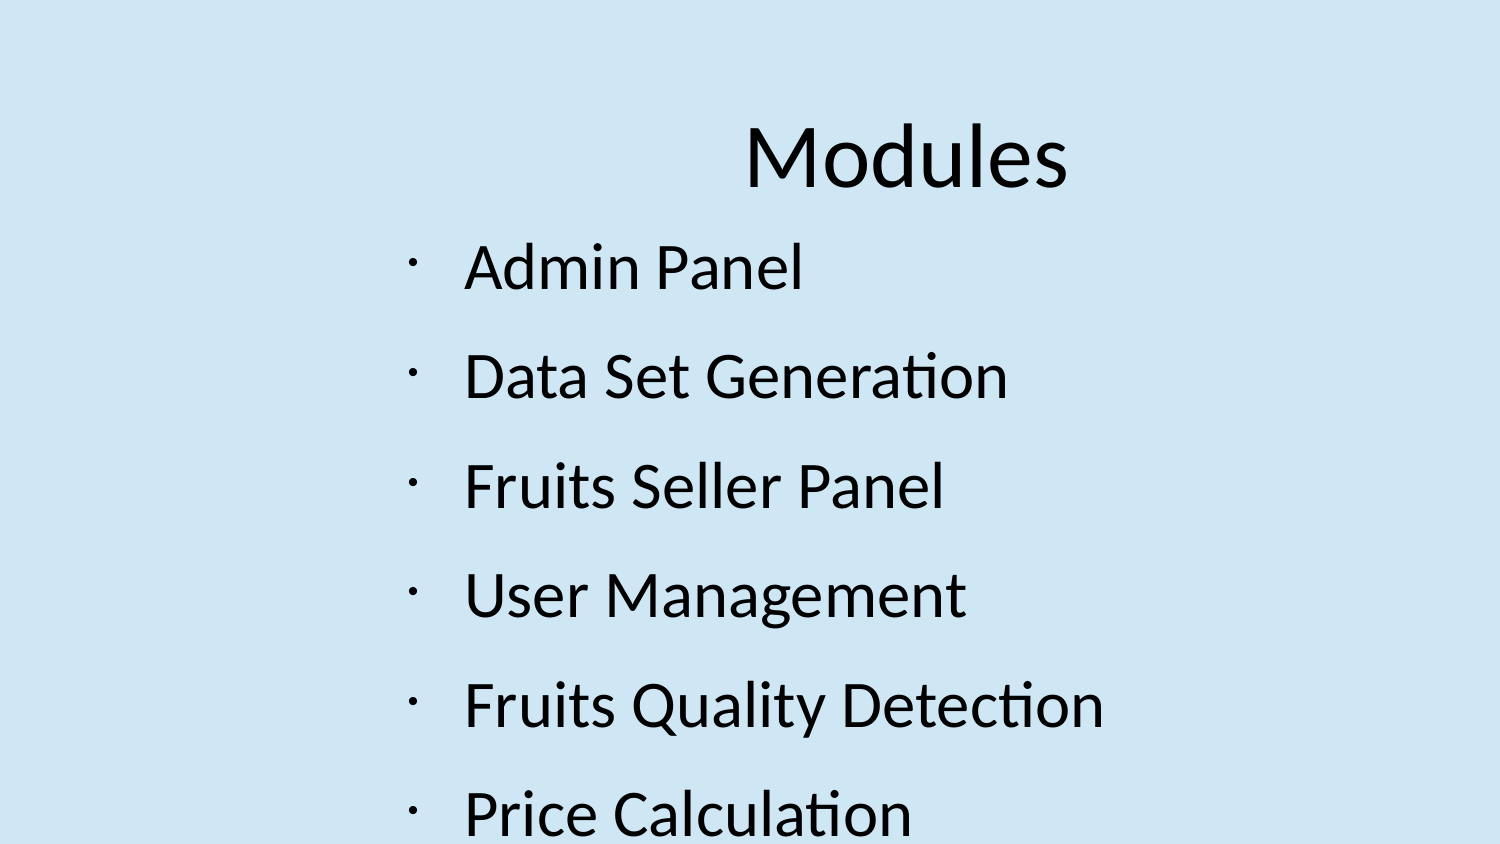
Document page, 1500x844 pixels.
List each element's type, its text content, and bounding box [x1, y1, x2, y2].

list Admin Panel Data Set Generation Fruits Seller Panel User Management Fruits Quality Detection Price Calculation [393, 215, 1428, 791]
title Modules [391, 88, 1422, 208]
